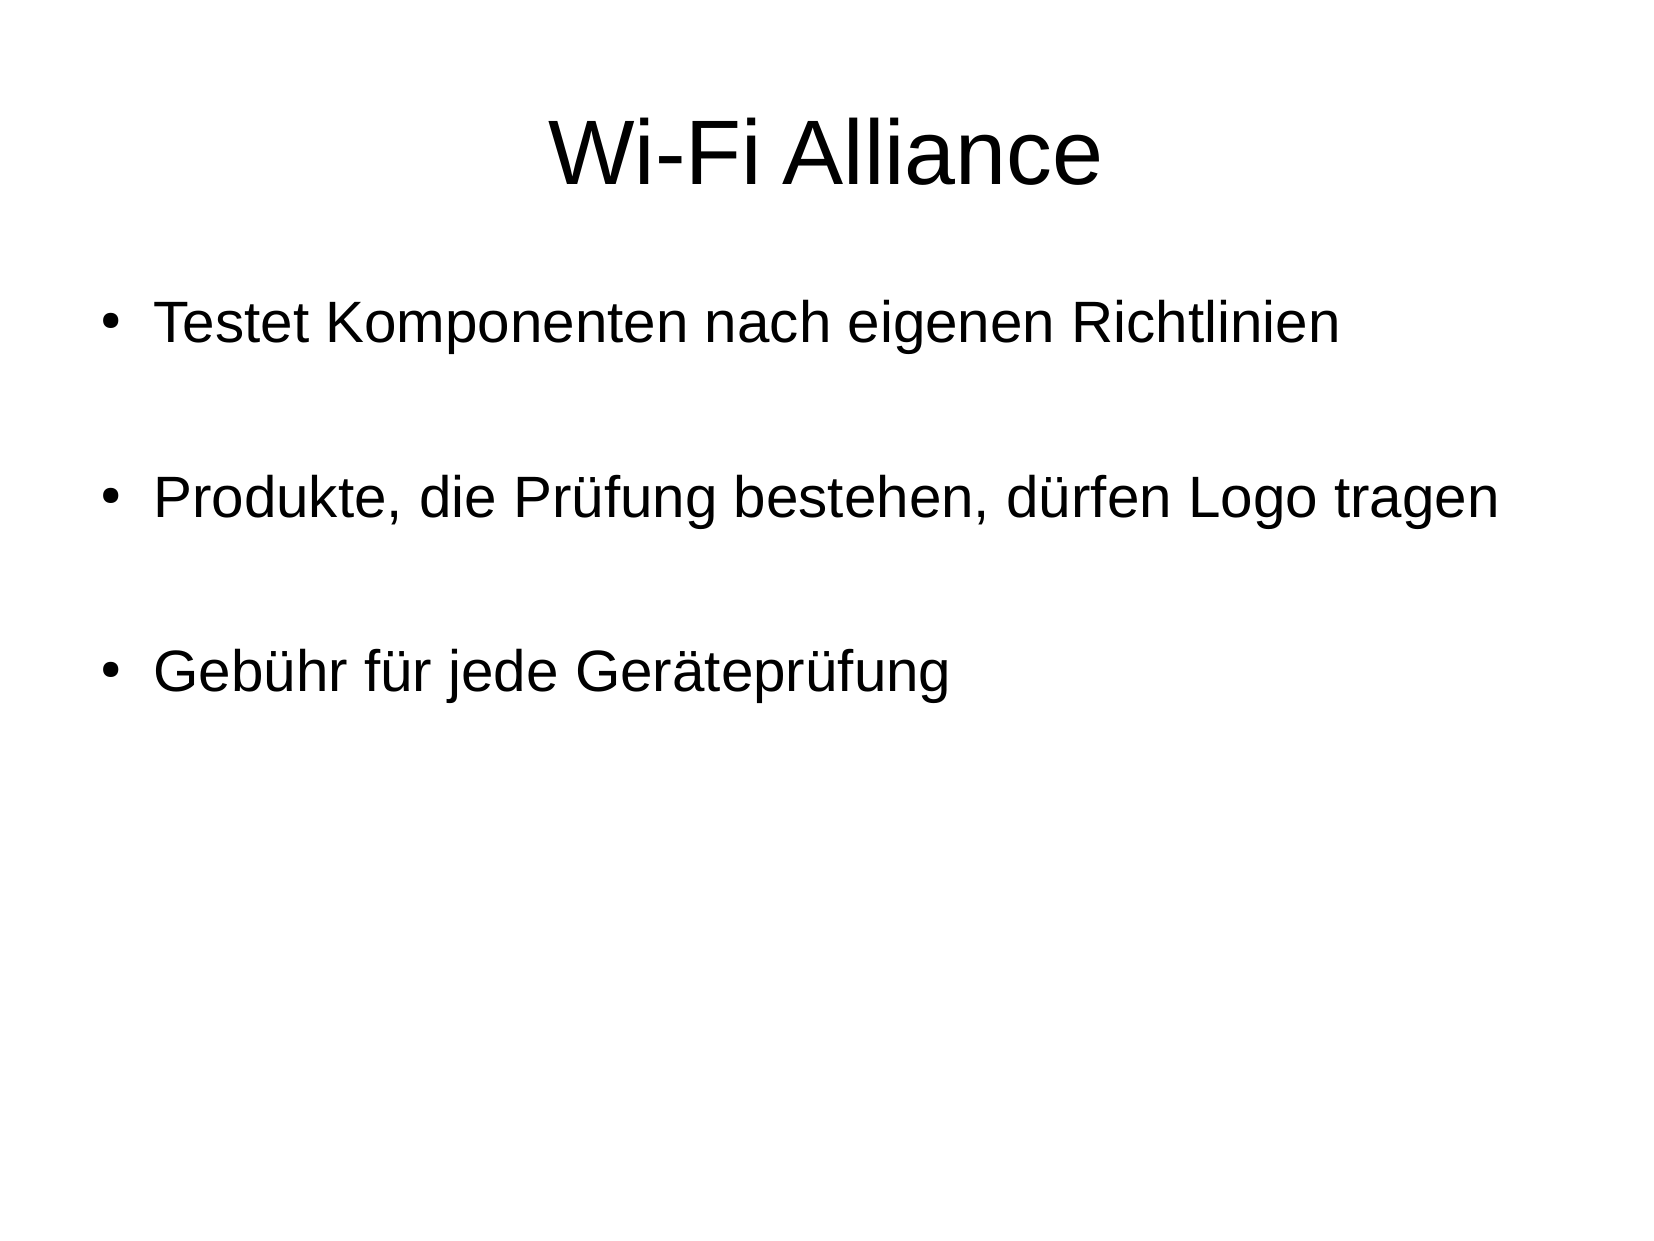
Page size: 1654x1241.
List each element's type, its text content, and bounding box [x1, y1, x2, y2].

list Testet Komponenten nach eigenen Richtlinien Produkte, die Prüfung bestehen, dürfen Logo tragen Gebühr für jede Geräteprüfung [82, 290, 1571, 1010]
title Wi-Fi Alliance [82, 49, 1571, 257]
